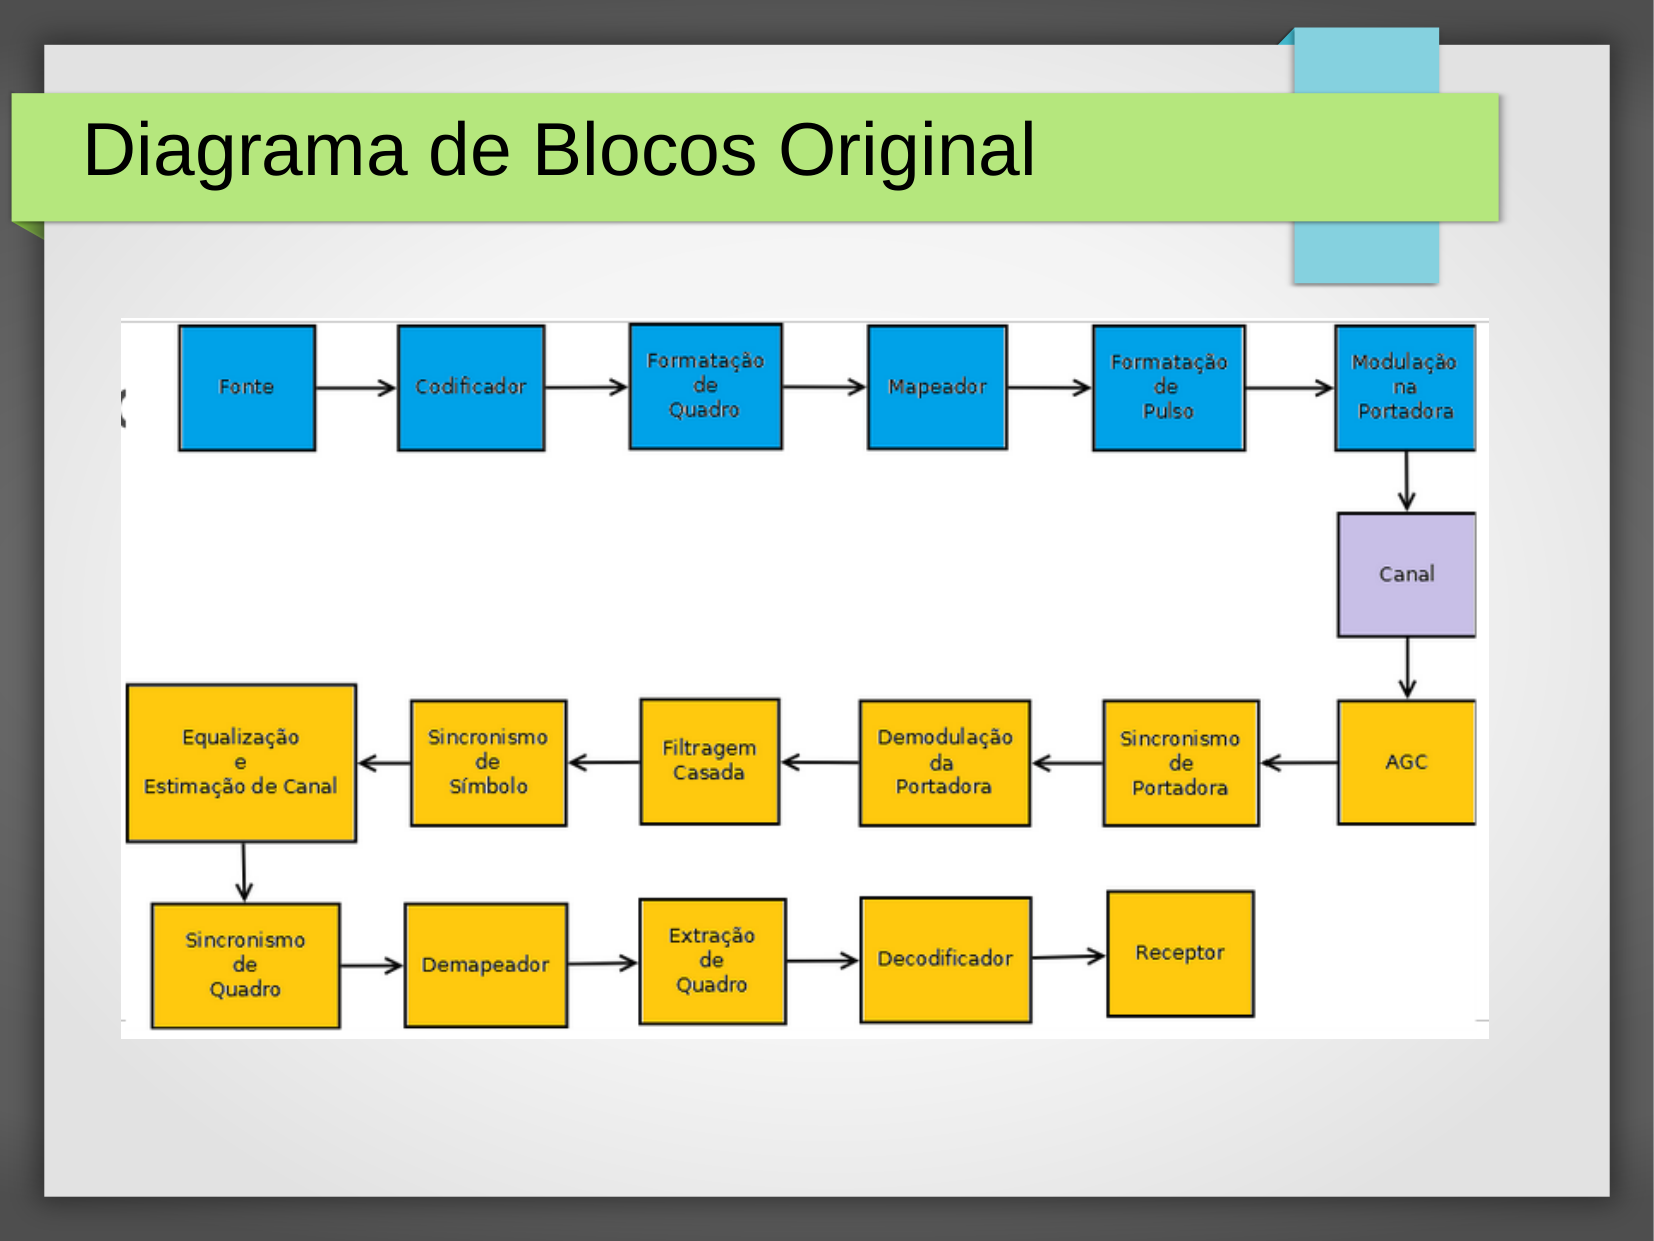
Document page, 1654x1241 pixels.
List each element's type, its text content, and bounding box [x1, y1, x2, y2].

picture [0, 0, 1654, 1241]
title Diagrama de Blocos Original [82, 47, 1235, 252]
